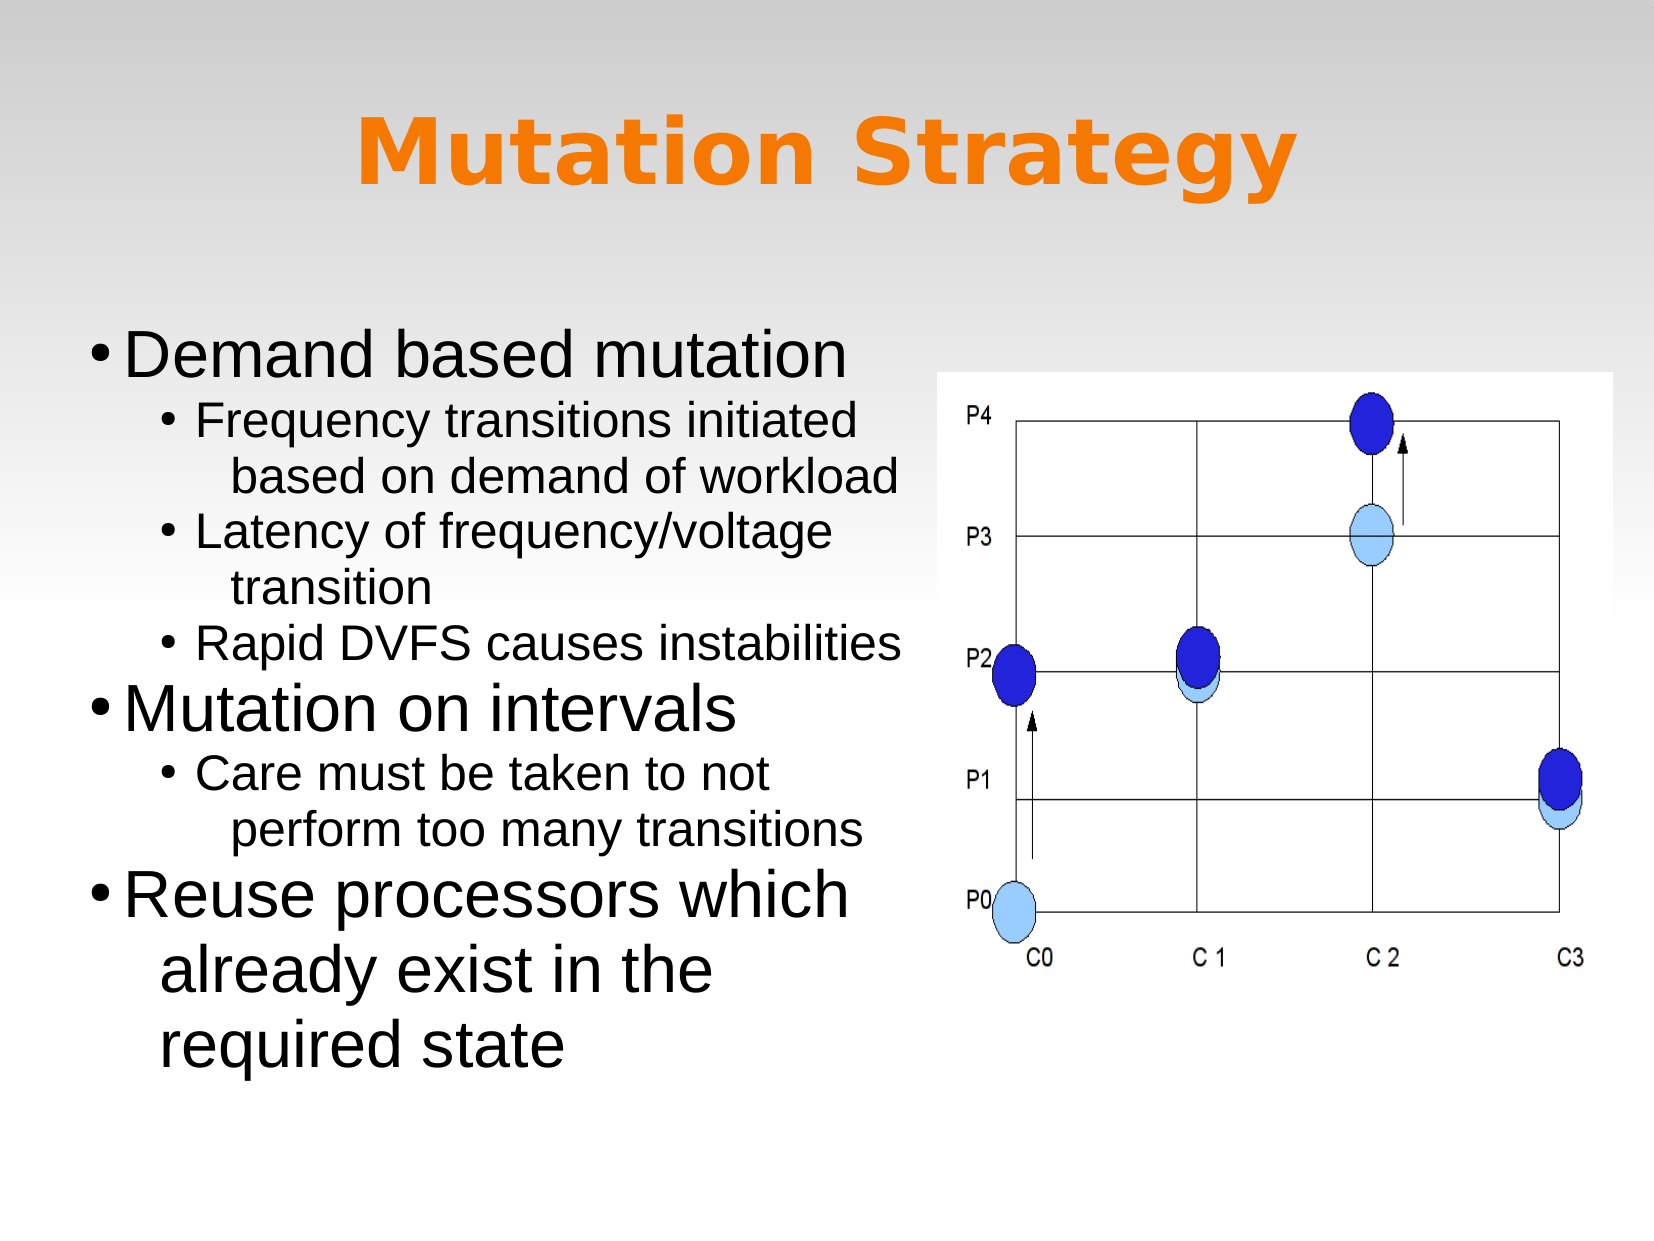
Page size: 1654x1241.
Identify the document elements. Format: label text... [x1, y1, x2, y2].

title Mutation Strategy [82, 49, 1571, 257]
subtitle Demand based mutation Frequency transitions initiated based on demand of workload Latency of frequency/voltage transition Rapid DVFS causes instabilities Mutation on intervals Care must be taken to not perform too many transitions Reuse processors which already exist in the required state [17, 290, 911, 1109]
picture [937, 372, 1613, 973]
